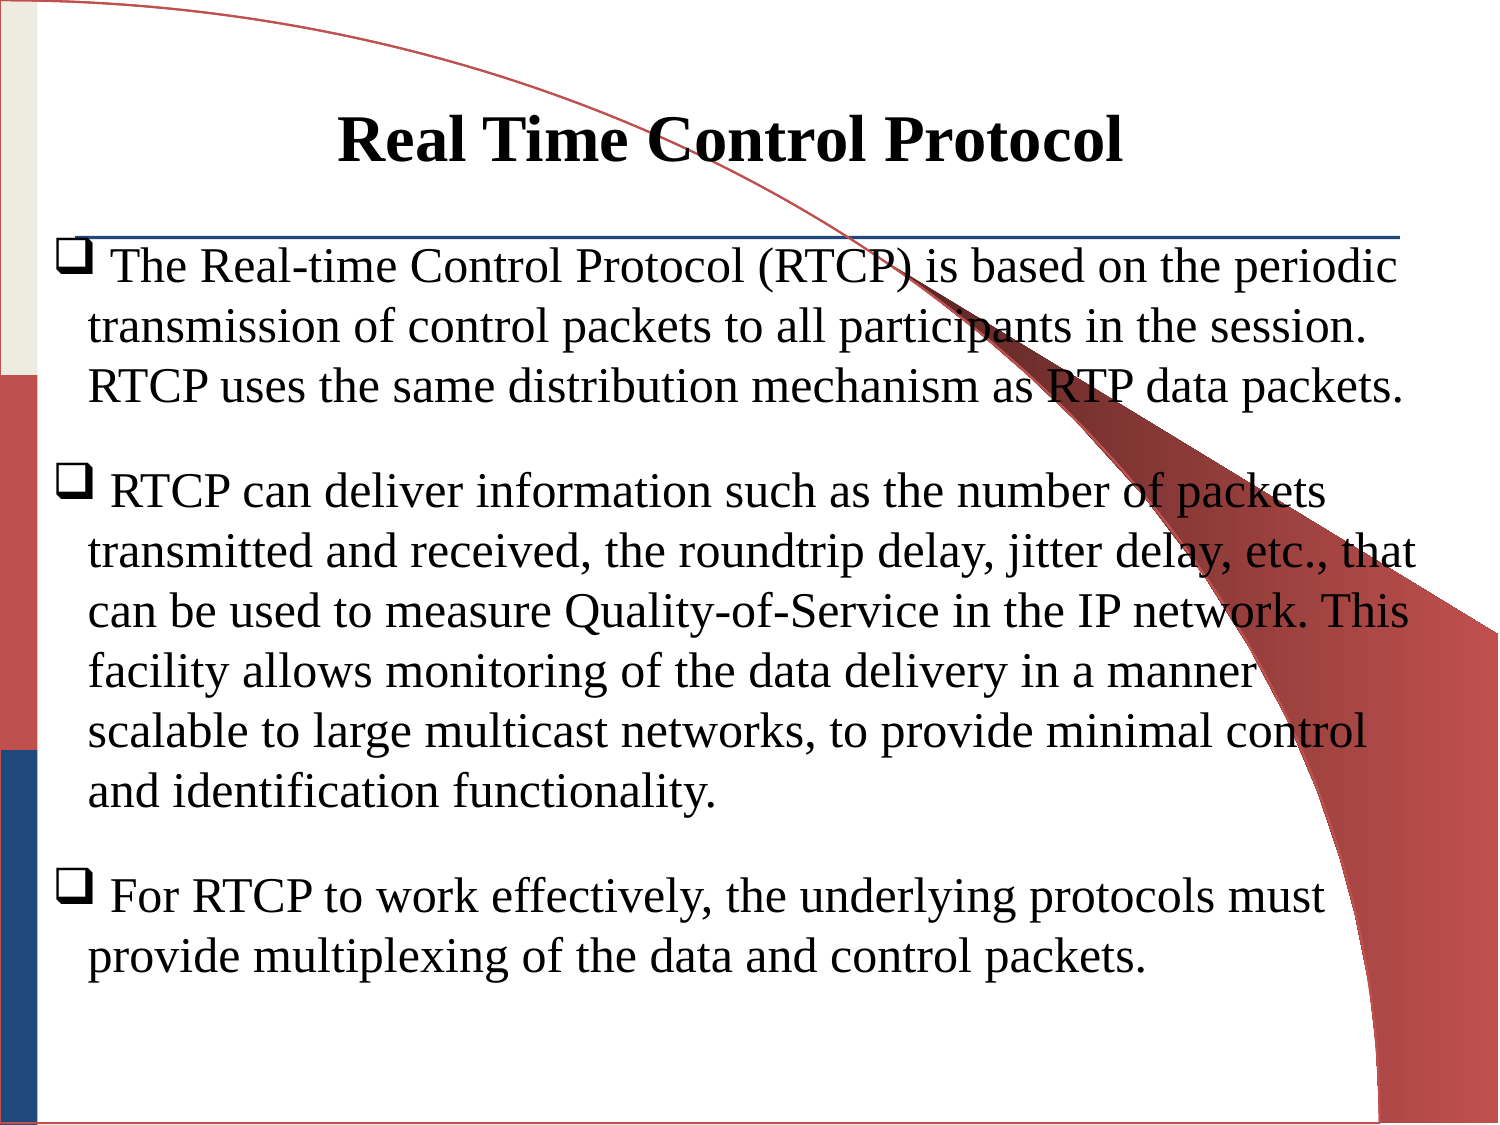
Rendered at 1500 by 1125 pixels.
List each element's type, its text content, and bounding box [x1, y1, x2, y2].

text_box Real Time Control Protocol [62, 87, 1400, 183]
text_box The Real-time Control Protocol (RTCP) is based on the periodic transmission of control packets to all participants in the session. RTCP uses the same distribution mechanism as RTP data packets. RTCP can deliver information such as the number of packets transmitted and received, the roundtrip delay, jitter delay, etc., that can be used to measure Quality-of-Service in the IP network. This facility allows monitoring of the data delivery in a manner scalable to large multicast networks, to provide minimal control and identification functionality. For RTCP to work effectively, the underlying protocols must provide multiplexing of the data and control packets. [37, 224, 1438, 1020]
